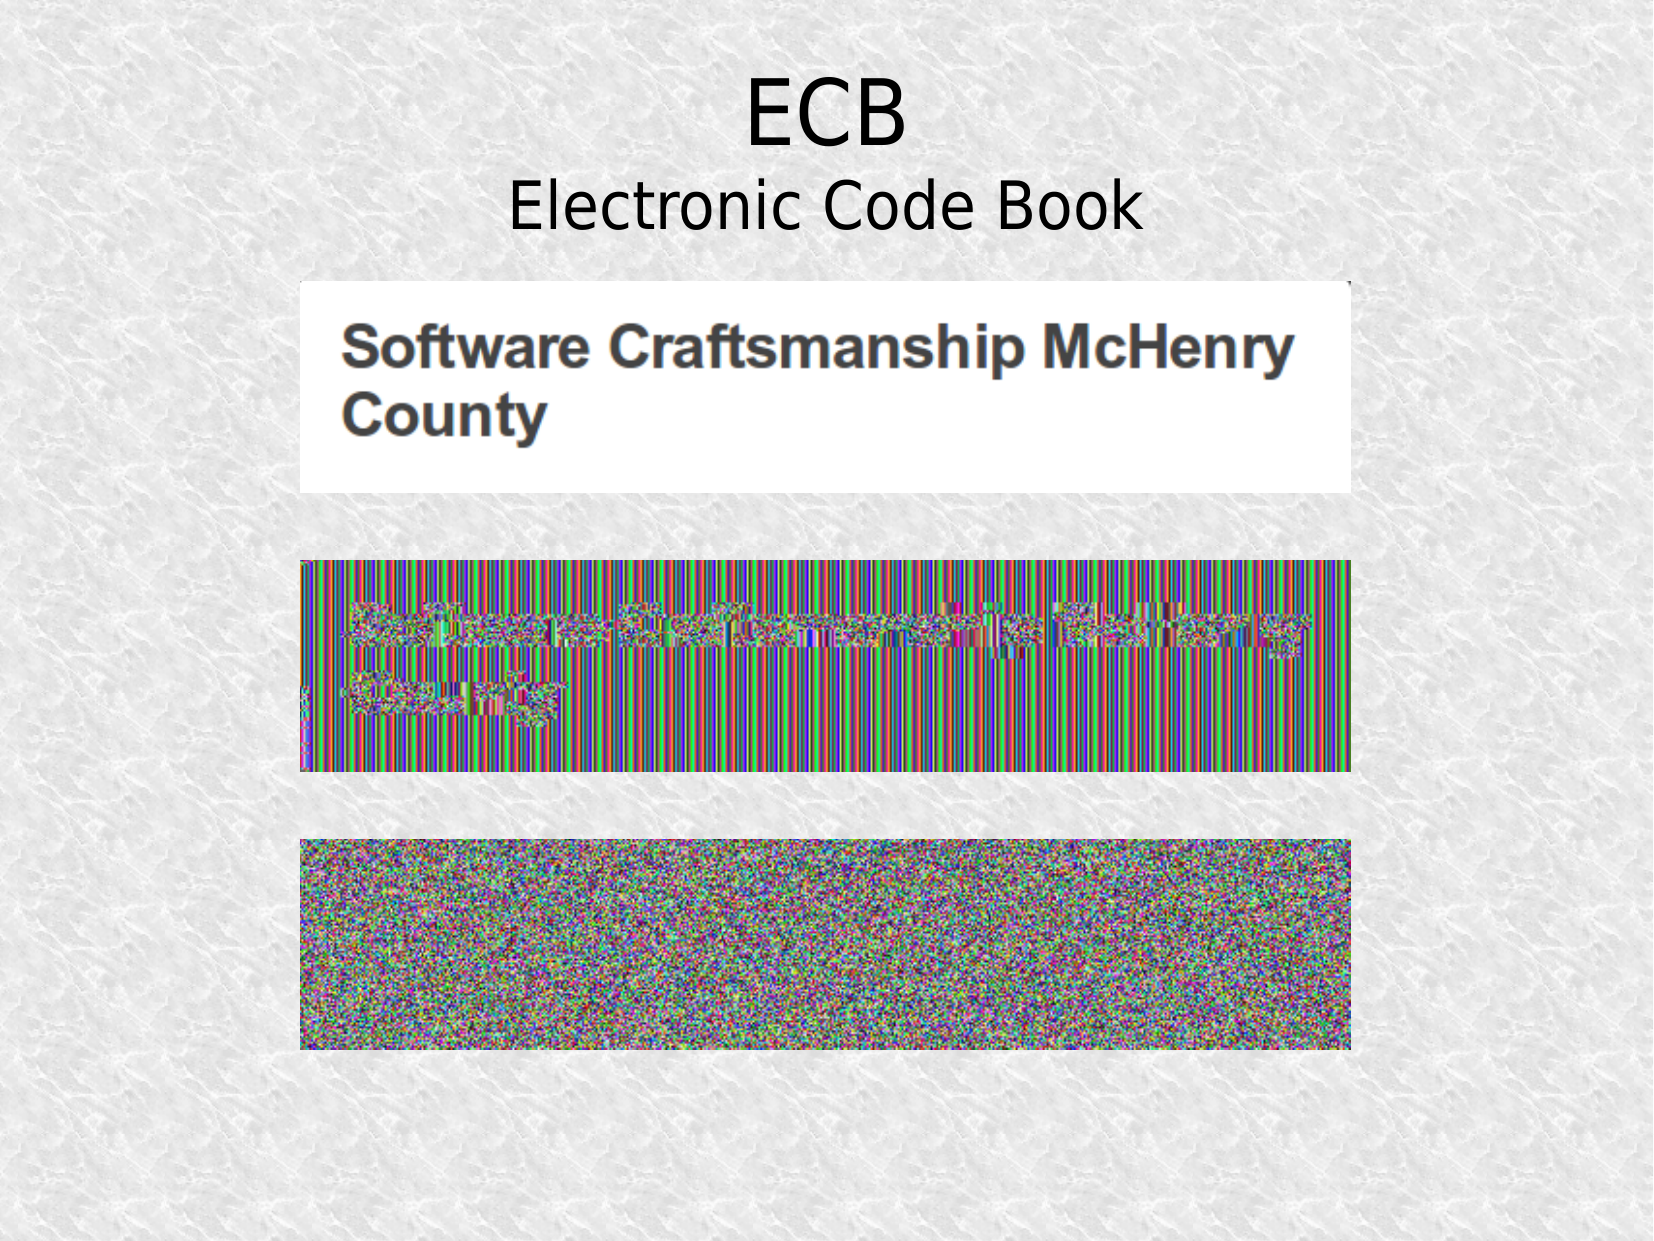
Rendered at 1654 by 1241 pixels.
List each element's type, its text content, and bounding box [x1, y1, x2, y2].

picture [0, 0, 1654, 1241]
title ECB Electronic Code Book [82, 49, 1571, 257]
